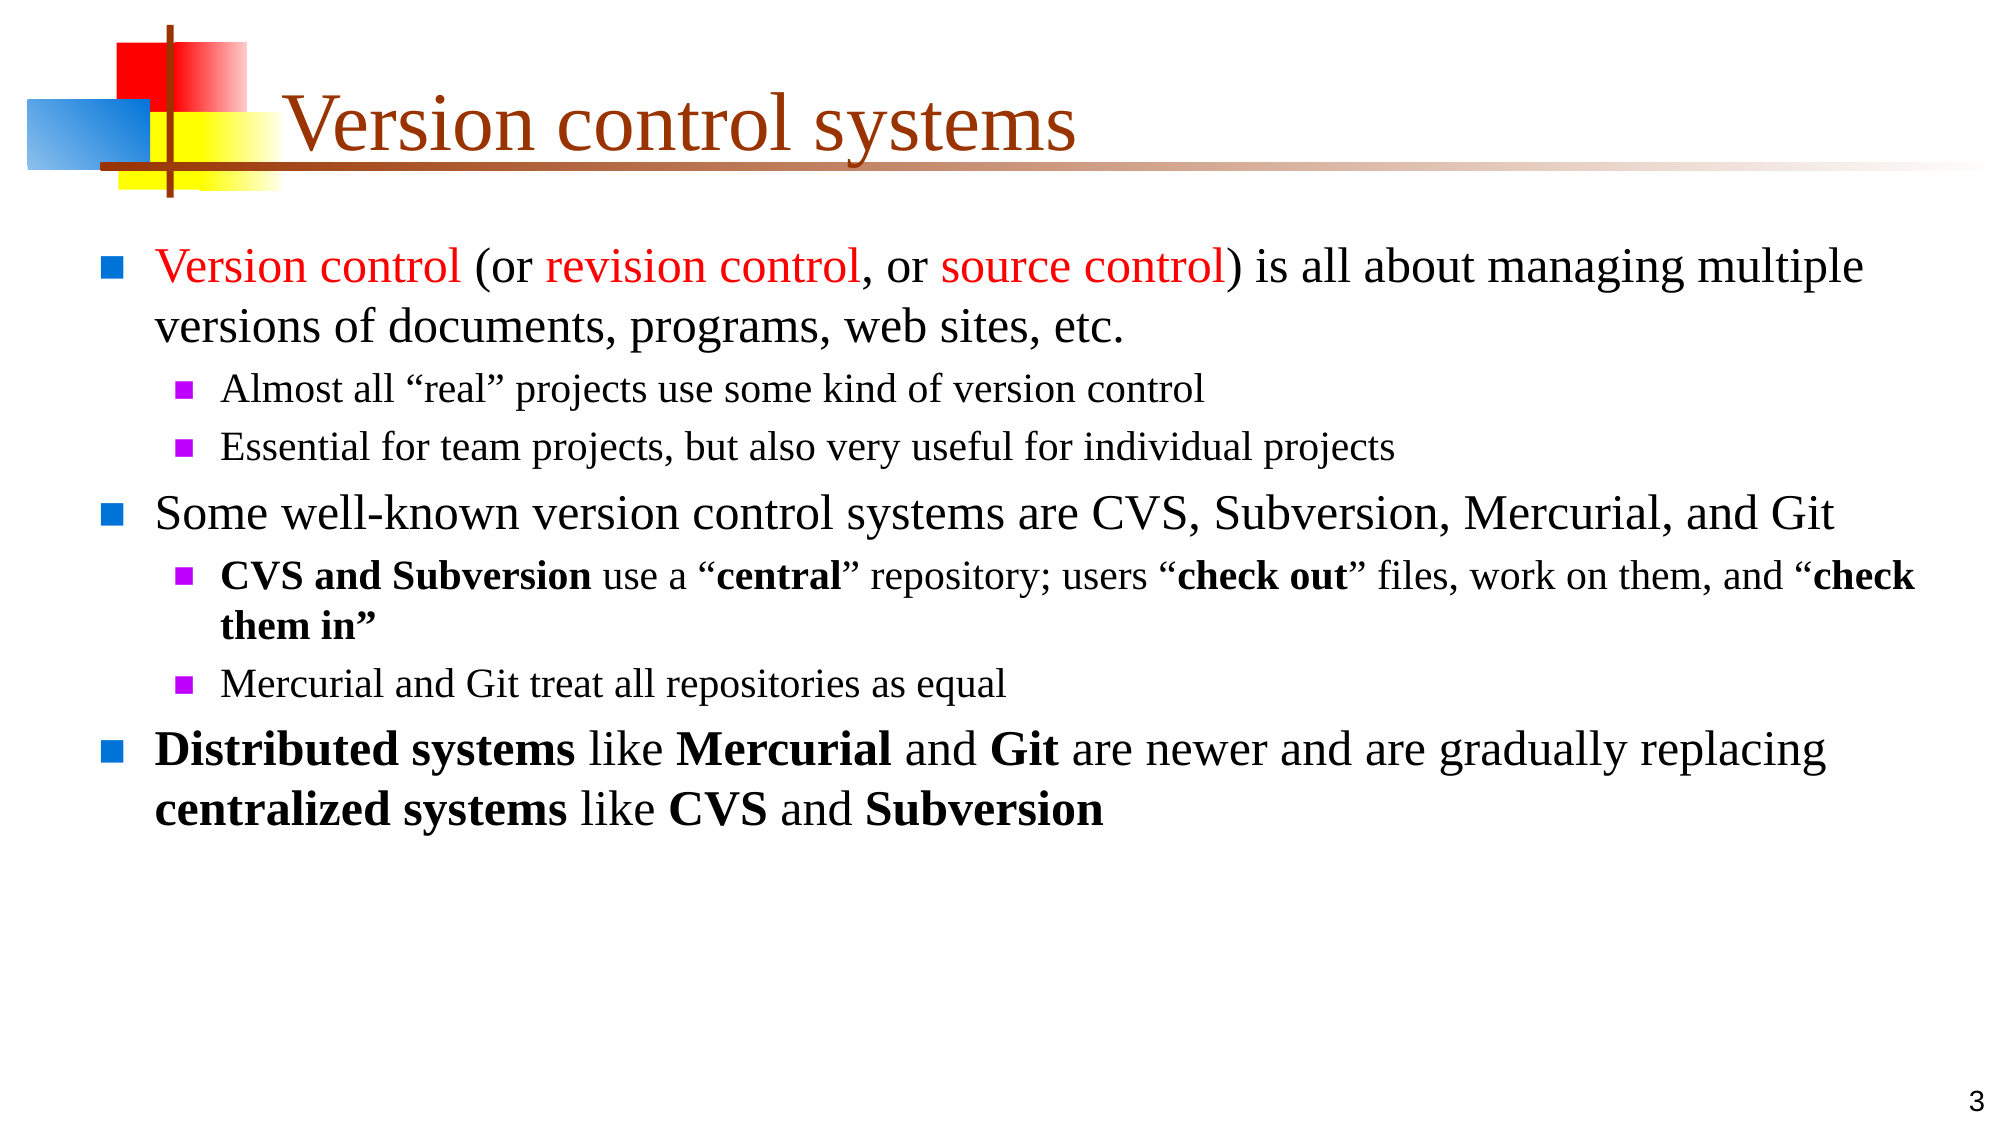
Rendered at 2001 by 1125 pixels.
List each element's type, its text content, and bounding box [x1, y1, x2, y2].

title Version control systems [266, 37, 1972, 175]
list Version control (or revision control, or source control) is all about managing multiple versions of documents, programs, web sites, etc. Almost all “real” projects use some kind of version control Essential for team projects, but also very useful for individual projects Some well-known version control systems are CVS, Subversion, Mercurial, and Git CVS and Subversion use a “central” repository; users “check out” files, work on them, and “check them in” Mercurial and Git treat all repositories as equal Distributed systems like Mercurial and Git are newer and are gradually replacing centralized systems like CVS and Subversion [83, 224, 1959, 1006]
text_box <number> [1583, 1049, 2000, 1125]
